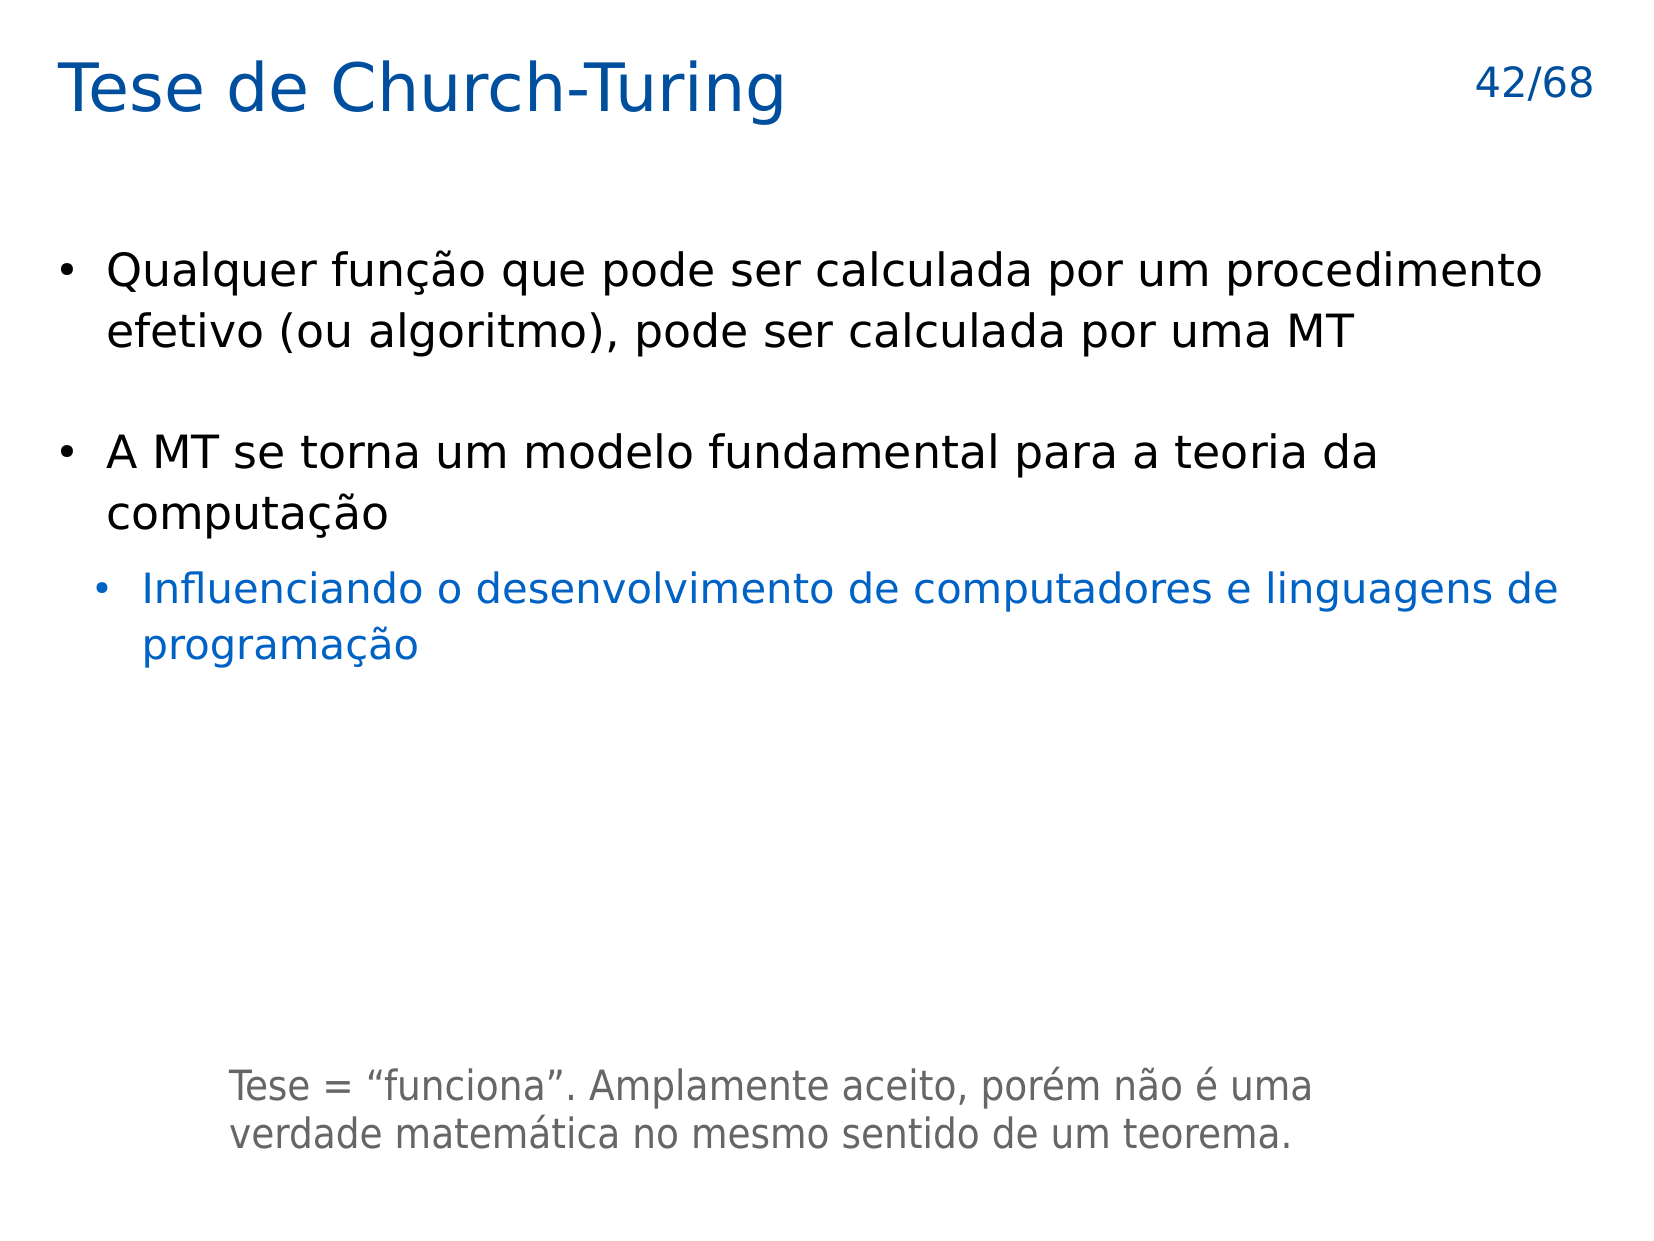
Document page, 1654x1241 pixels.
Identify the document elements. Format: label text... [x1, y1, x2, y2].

title Tese de Church-Turing [59, 29, 1625, 148]
text_box Tese = “funciona”. Amplamente aceito, porém não é uma verdade matemática no mesmo sentido de um teorema. [214, 1053, 1440, 1166]
list Qualquer função que pode ser calculada por um procedimento efetivo (ou algoritmo), pode ser calculada por uma MT A MT se torna um modelo fundamental para a teoria da computação Influenciando o desenvolvimento de computadores e linguagens de programação [59, 236, 1595, 1211]
